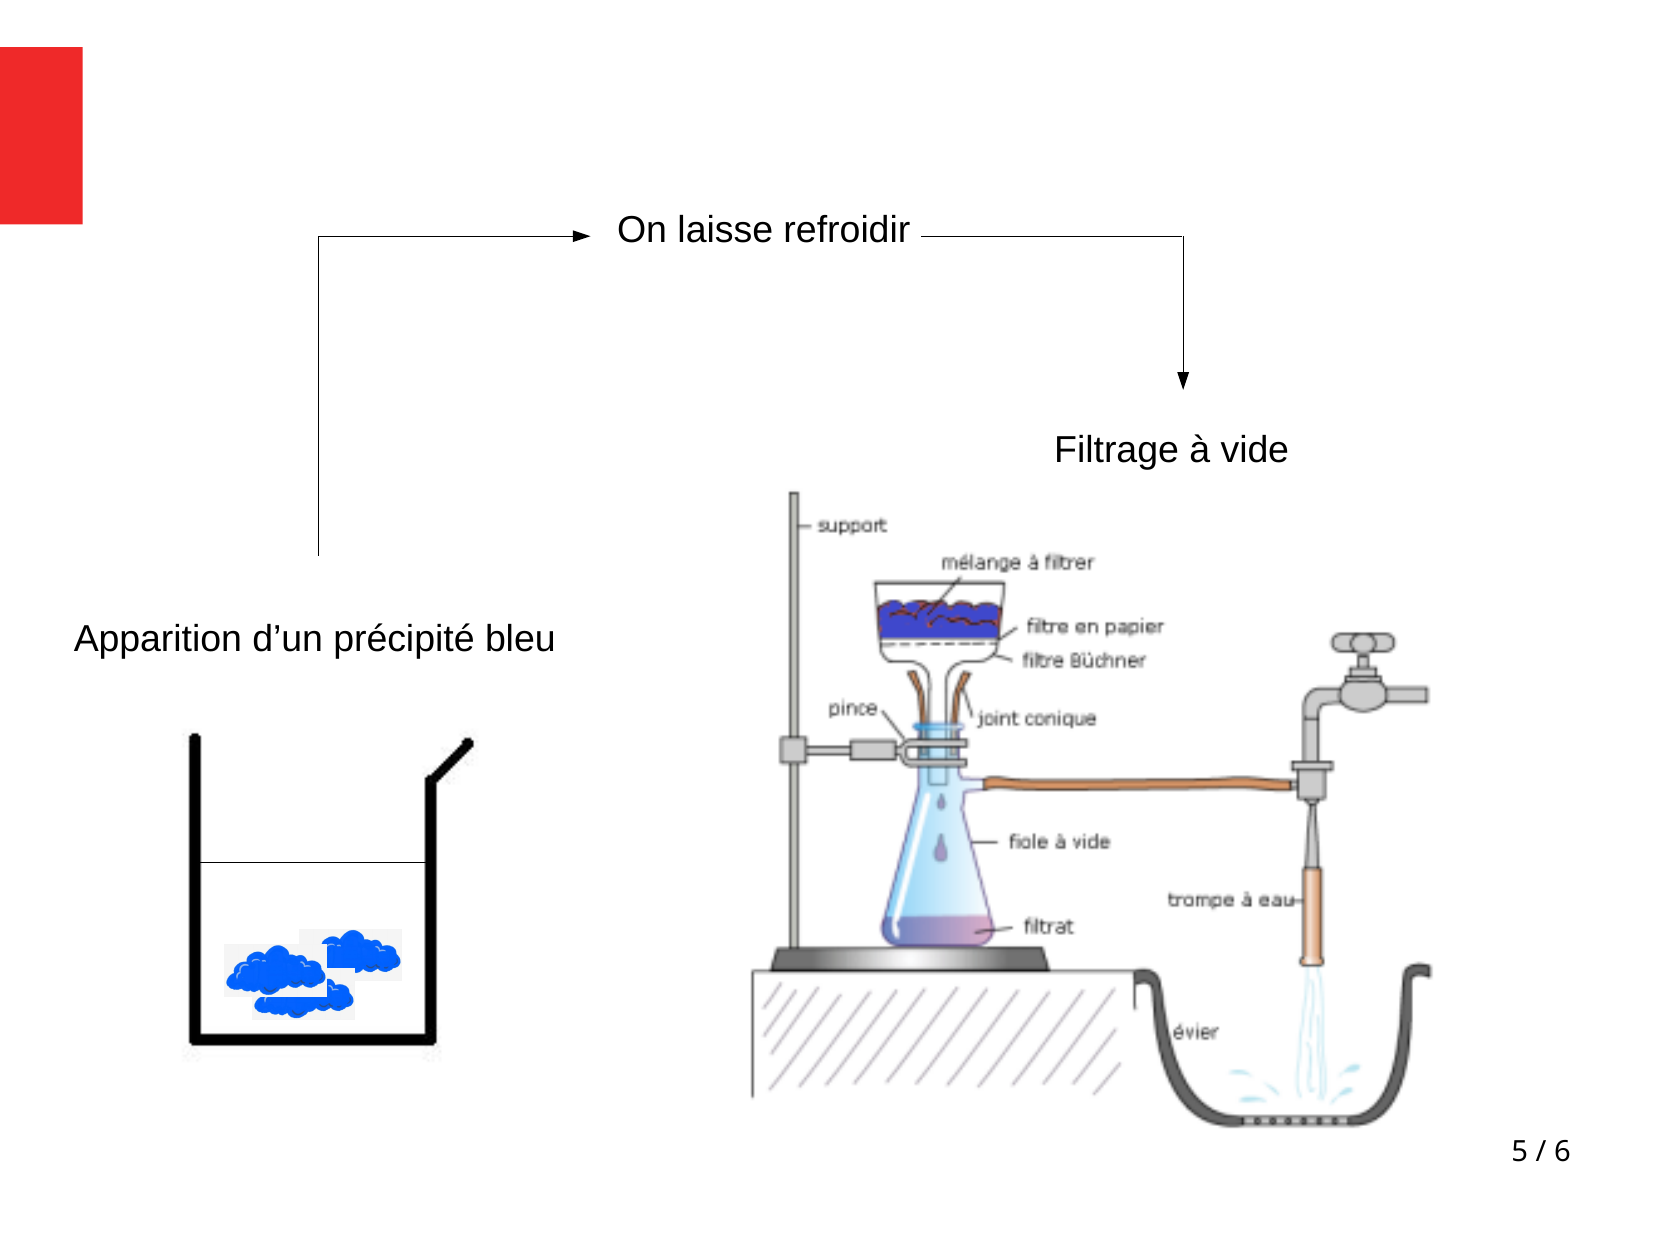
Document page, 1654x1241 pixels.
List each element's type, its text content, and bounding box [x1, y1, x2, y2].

text_box Filtrage à vide [1039, 420, 1359, 520]
picture [35, 460, 1501, 1171]
text_box On laisse refroidir [602, 200, 1016, 300]
text_box Apparition d’un précipité bleu [59, 609, 603, 709]
